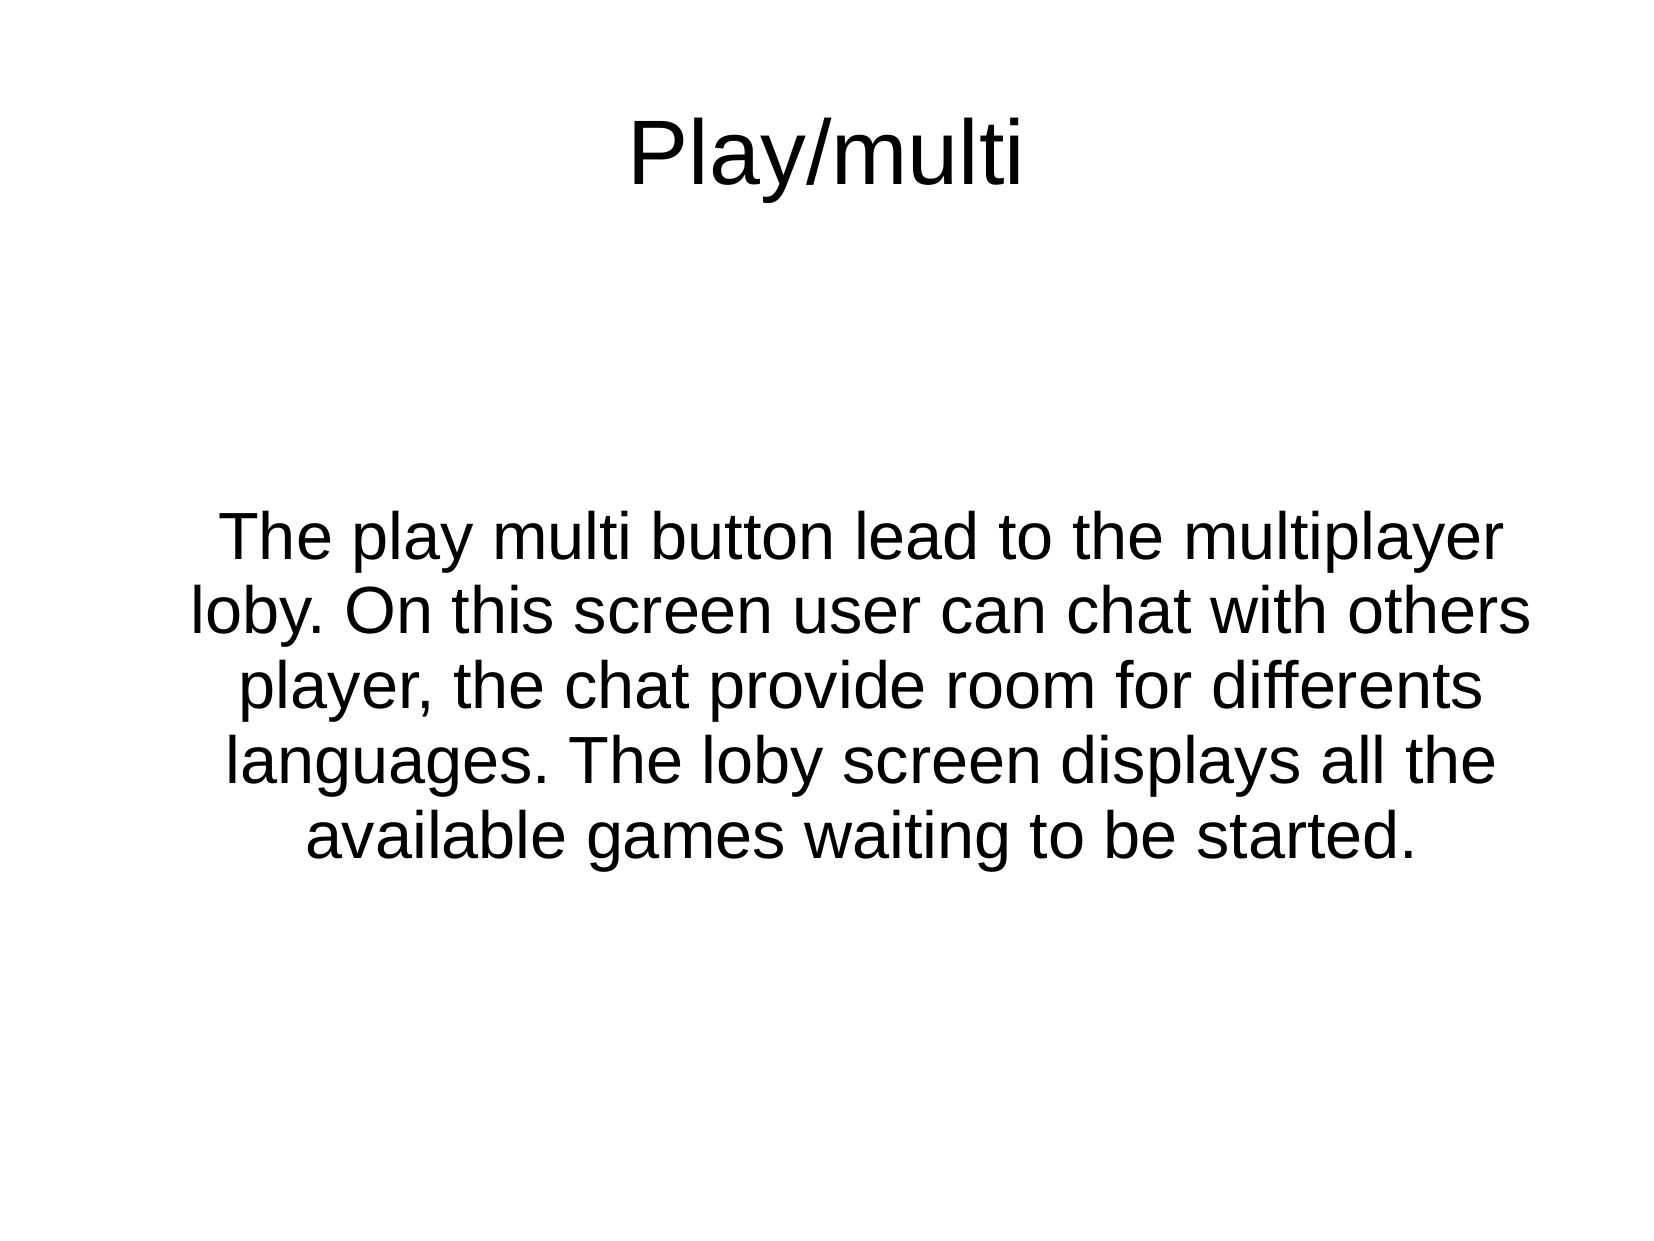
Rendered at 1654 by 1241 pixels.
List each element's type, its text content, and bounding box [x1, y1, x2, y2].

title Play/multi [82, 49, 1571, 257]
list The play multi button lead to the multiplayer loby. On this screen user can chat with others player, the chat provide room for differents languages. The loby screen displays all the available games waiting to be started. [82, 290, 1571, 1109]
